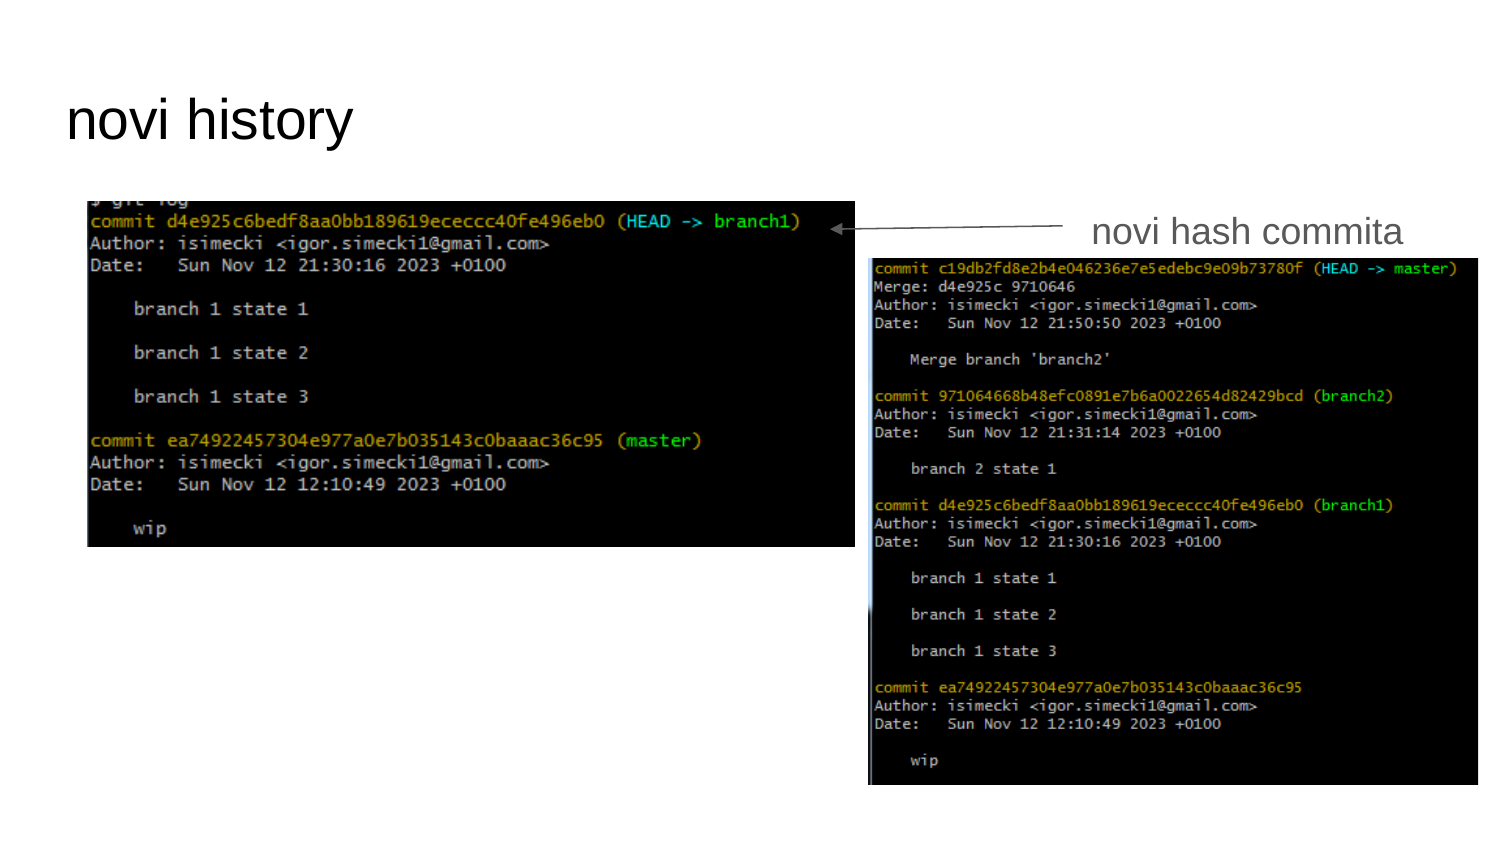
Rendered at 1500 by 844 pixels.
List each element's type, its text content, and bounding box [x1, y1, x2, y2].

picture [87, 201, 855, 548]
picture [860, 258, 1479, 785]
list novi hash commita [1076, 189, 1449, 258]
title novi history [51, 72, 1449, 167]
